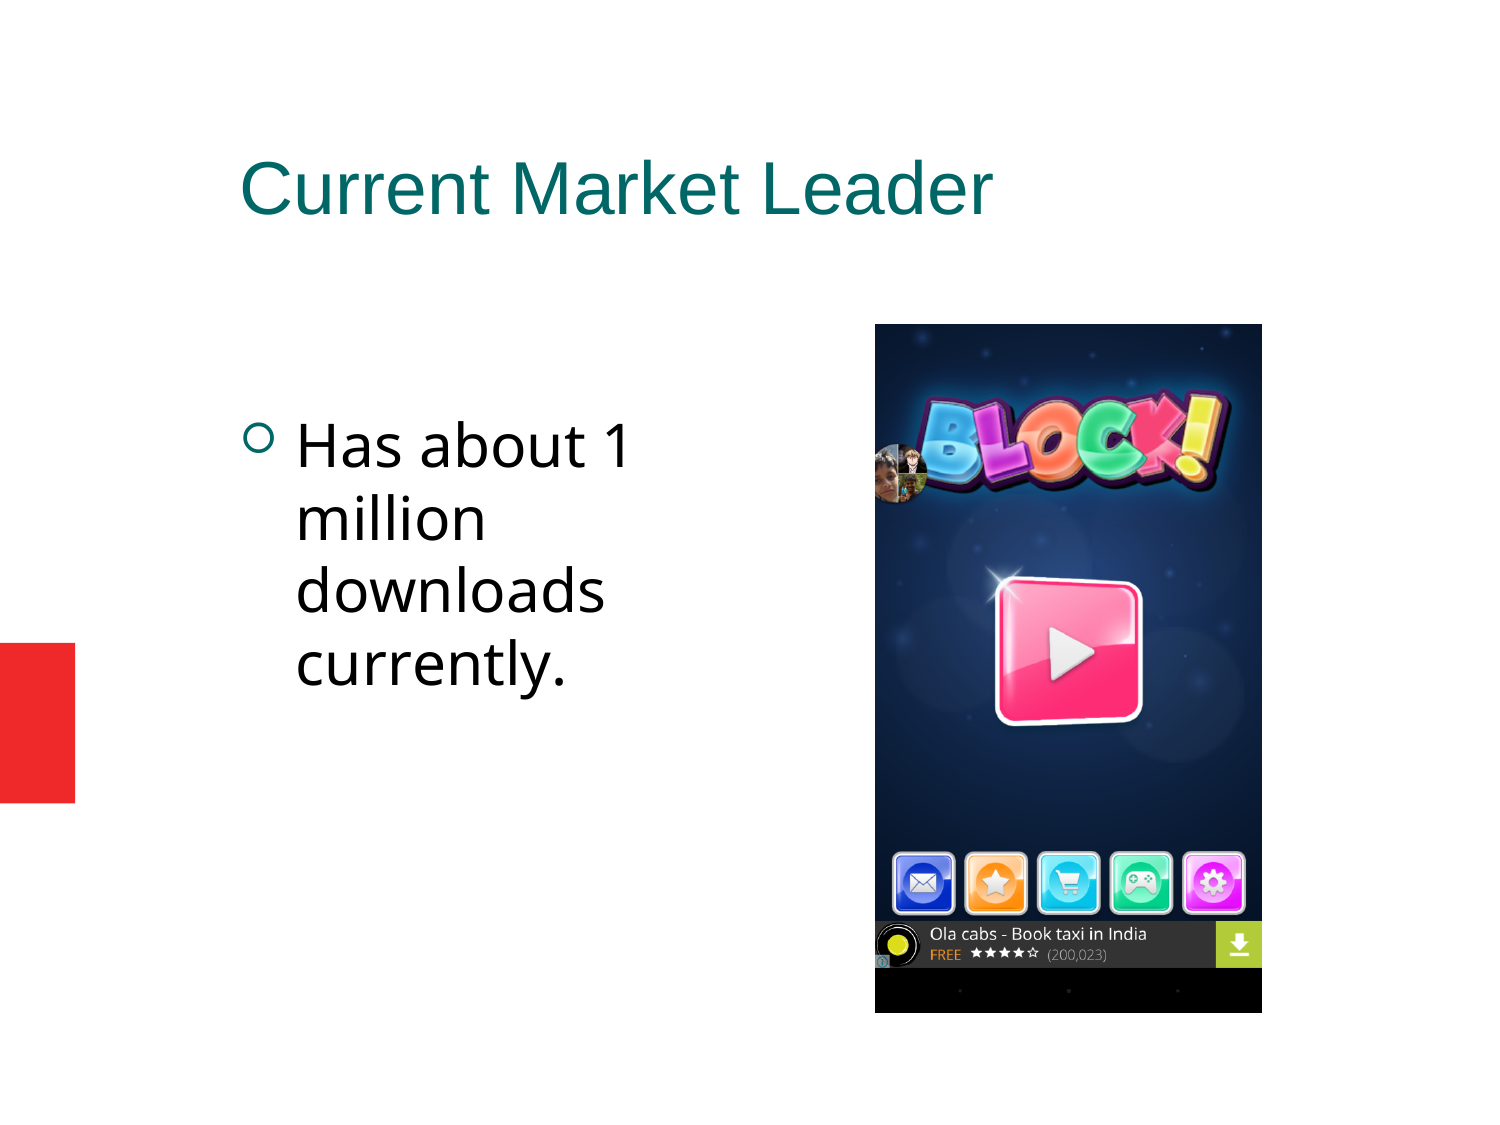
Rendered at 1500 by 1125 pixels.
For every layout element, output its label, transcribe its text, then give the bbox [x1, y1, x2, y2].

text_box Current Market Leader [224, 49, 1425, 237]
picture [875, 324, 1262, 1013]
text_box Has about 1 million downloads currently. [224, 399, 751, 1076]
